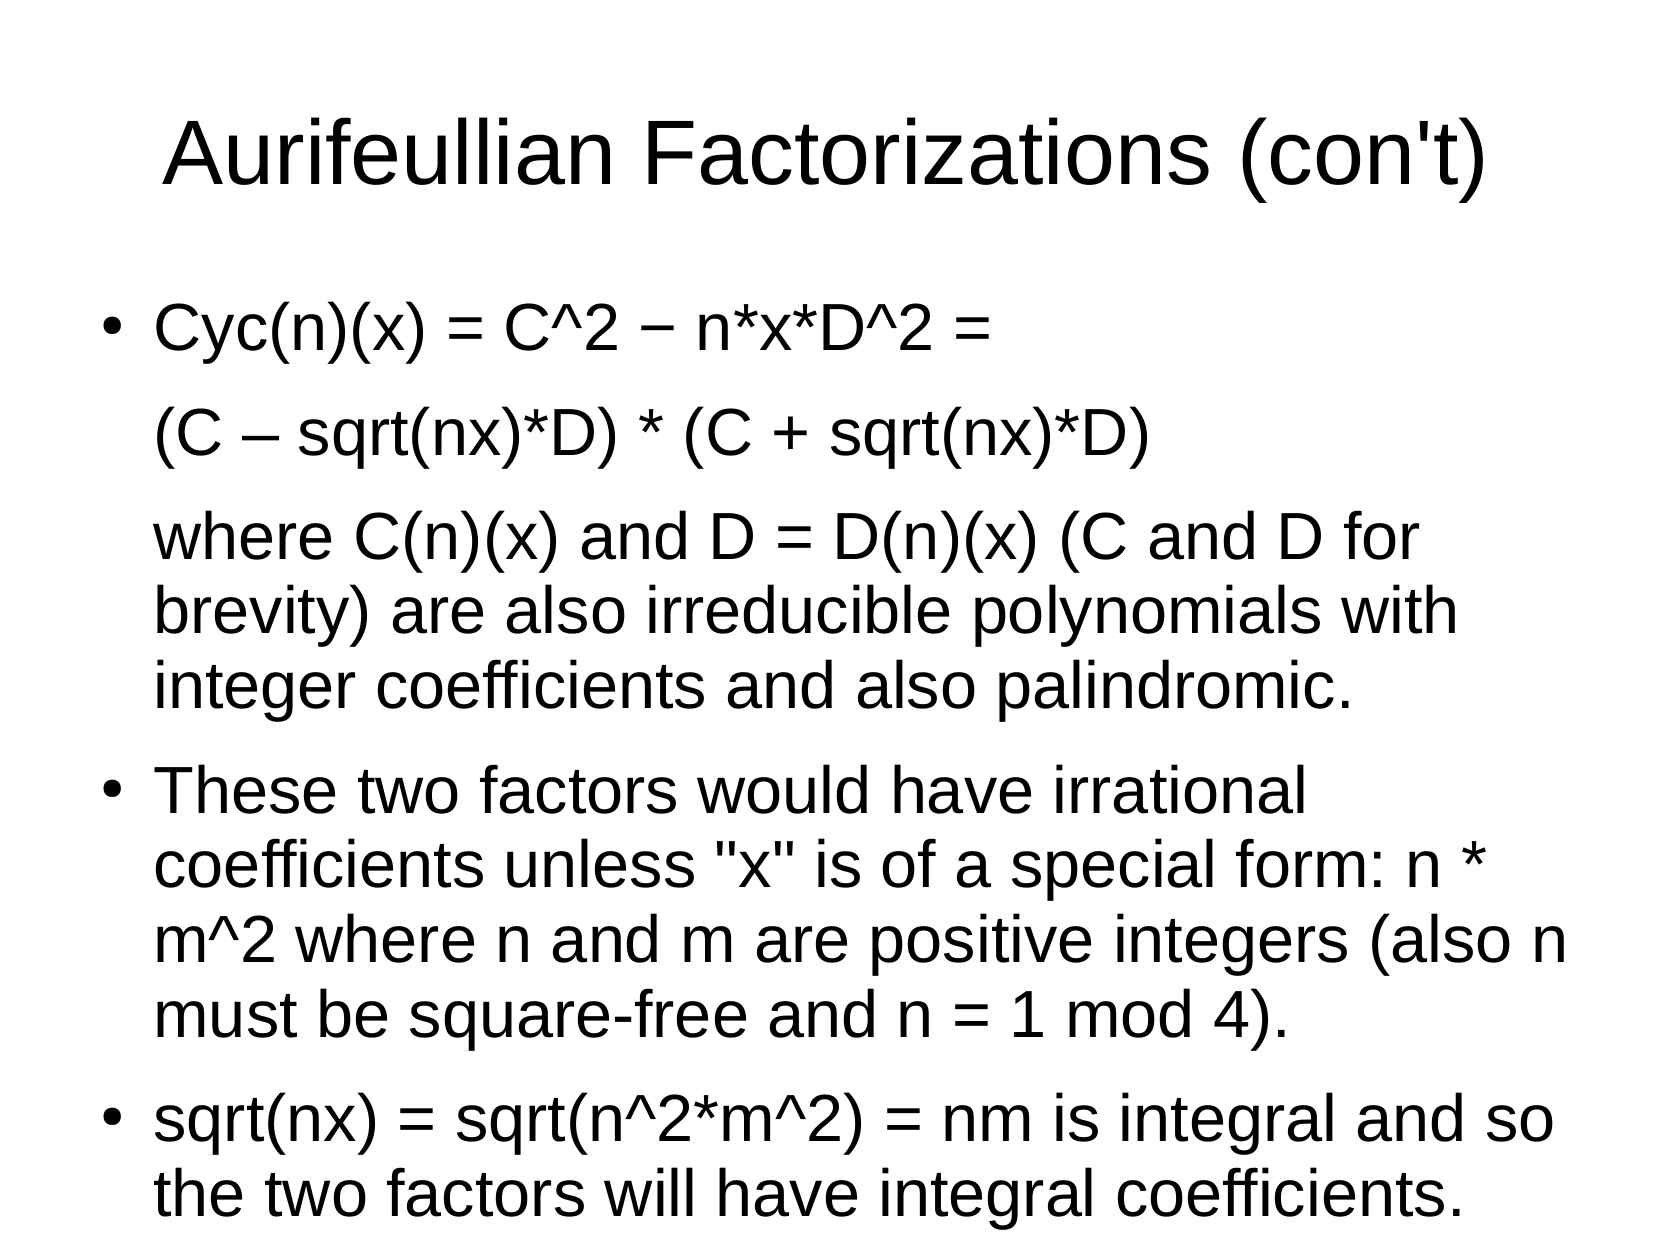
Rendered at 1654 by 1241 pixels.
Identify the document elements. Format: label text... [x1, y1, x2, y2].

title Aurifeullian Factorizations (con't) [82, 49, 1571, 257]
list Cyc(n)(x) = C^2 − n*x*D^2 = (C – sqrt(nx)*D) * (C + sqrt(nx)*D) where C(n)(x) and D = D(n)(x) (C and D for brevity) are also irreducible polynomials with integer coefficients and also palindromic. These two factors would have irrational coefficients unless "x" is of a special form: n * m^2 where n and m are positive integers (also n must be square-free and n = 1 mod 4). sqrt(nx) = sqrt(n^2*m^2) = nm is integral and so the two factors will have integral coefficients. [82, 290, 1571, 1010]
